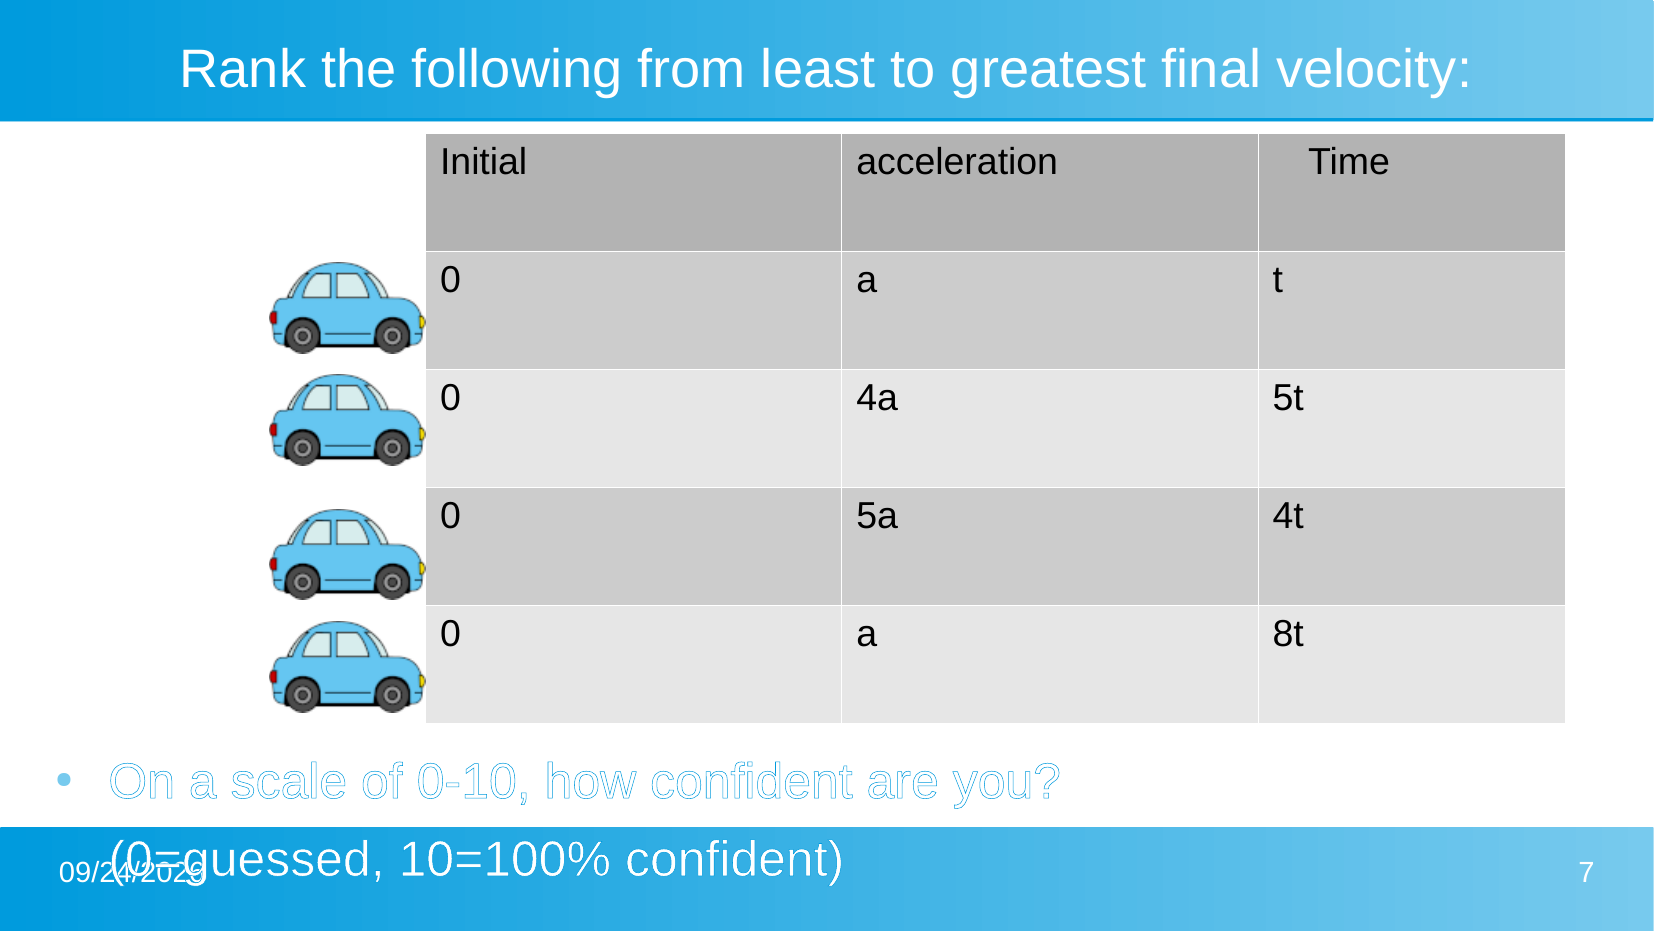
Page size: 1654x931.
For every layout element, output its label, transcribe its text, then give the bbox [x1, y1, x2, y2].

picture [269, 509, 426, 601]
list On a scale of 0-10, how confident are you? (0=guessed, 10=100% confident) [37, 675, 1573, 931]
table_header acceleration [842, 134, 1258, 251]
picture [269, 621, 426, 713]
table_cell 5t [1259, 370, 1565, 487]
table_cell 4a [842, 370, 1258, 487]
picture [269, 262, 426, 354]
table_cell 4t [1259, 488, 1565, 605]
table_cell t [1259, 252, 1565, 369]
table_cell 8t [1259, 606, 1565, 723]
title Rank the following from least to greatest final velocity: [59, 8, 1595, 130]
picture [269, 374, 426, 466]
table_cell a [842, 606, 1258, 723]
table_cell 0 [426, 488, 841, 605]
table_cell 5a [842, 488, 1258, 605]
table_cell 0 [426, 370, 841, 487]
table_cell a [842, 252, 1258, 369]
table_header Time [1259, 134, 1565, 251]
table_cell 0 [426, 252, 841, 369]
table_header Initial [426, 134, 841, 251]
table_cell 0 [426, 606, 841, 723]
